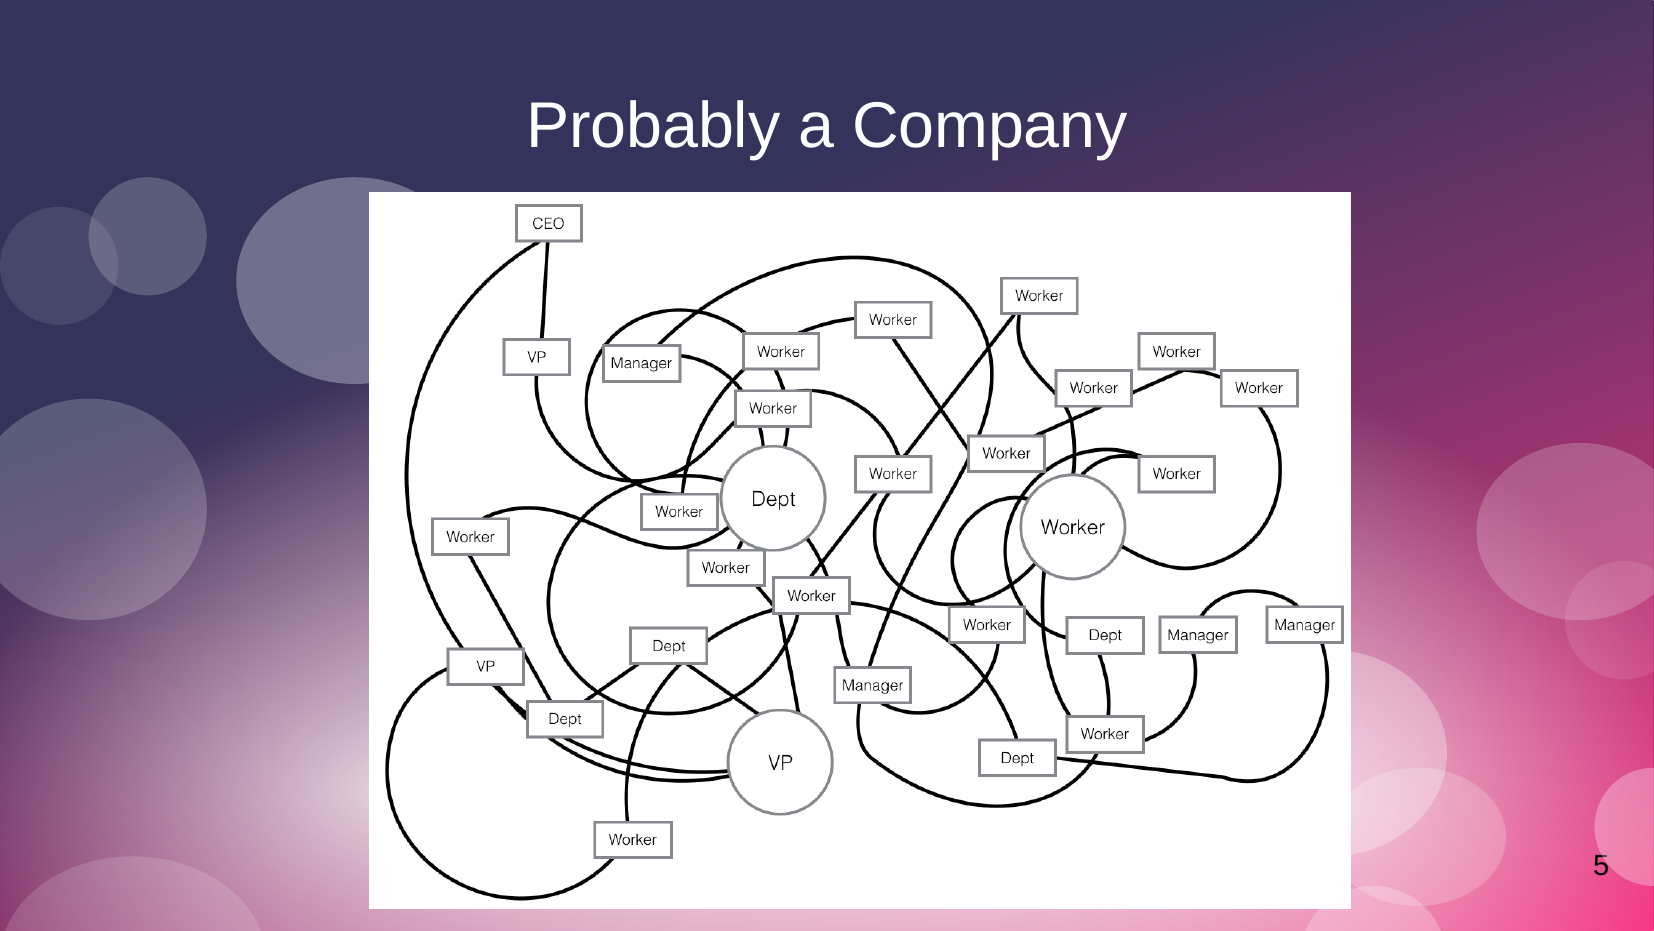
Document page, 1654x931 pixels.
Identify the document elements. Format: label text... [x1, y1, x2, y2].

picture [369, 192, 1351, 909]
title Probably a Company [88, 44, 1565, 207]
